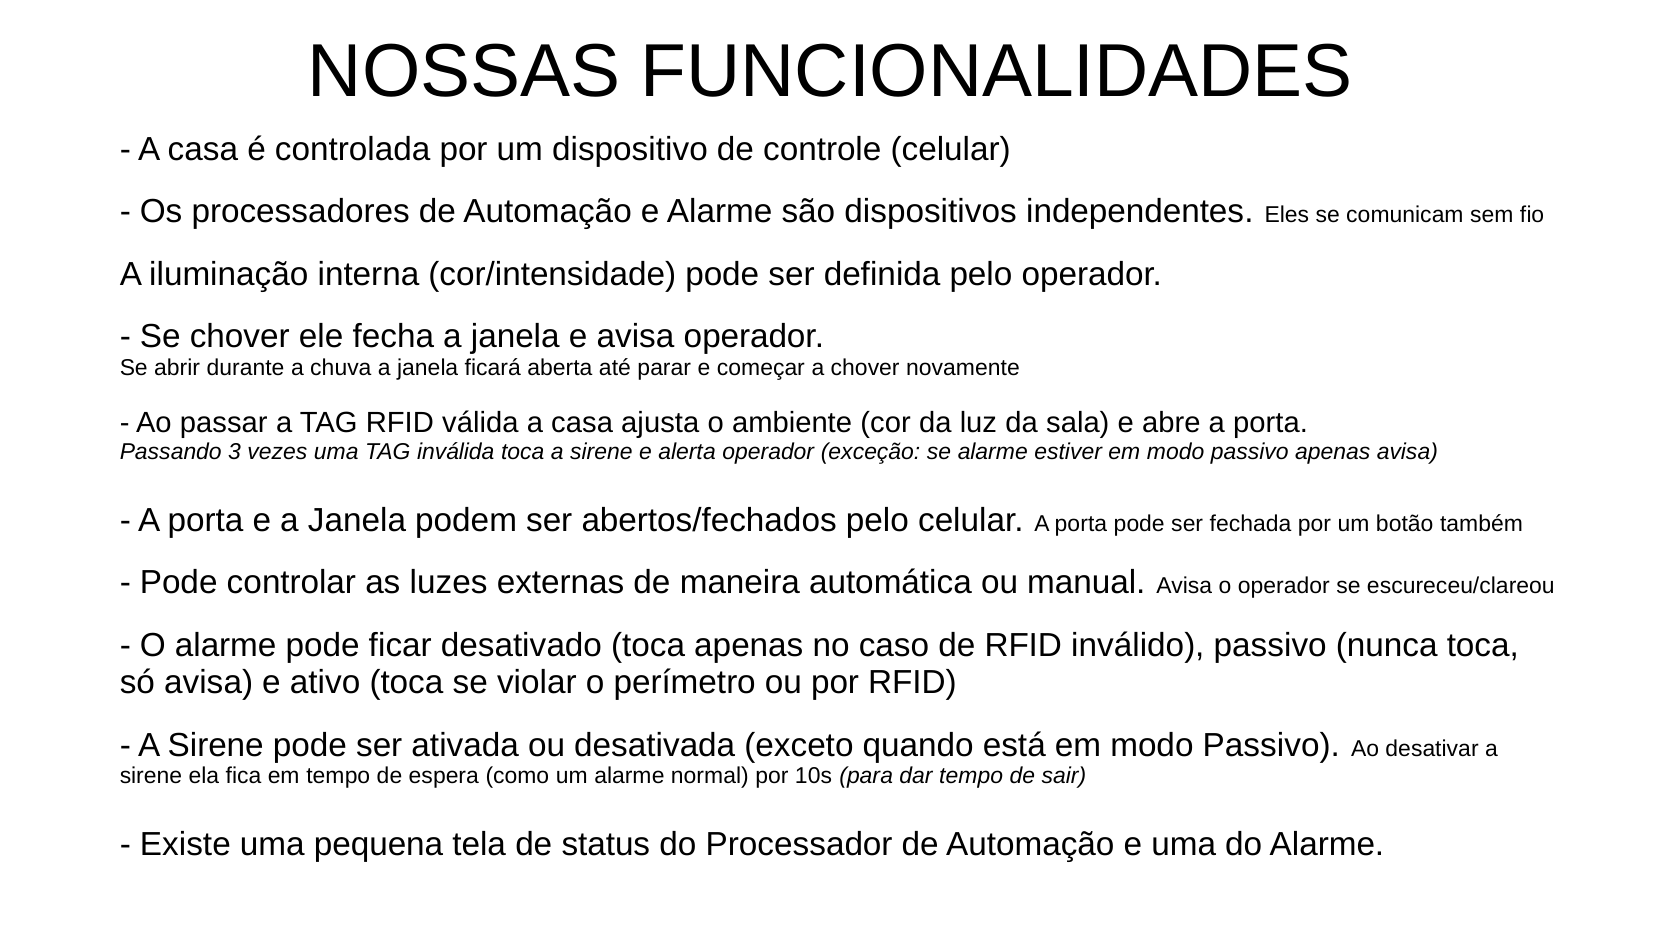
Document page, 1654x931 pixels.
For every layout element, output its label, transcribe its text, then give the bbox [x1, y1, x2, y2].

text_box - A casa é controlada por um dispositivo de controle (celular) - Os processadores de Automação e Alarme são dispositivos independentes. Eles se comunicam sem fio A iluminação interna (cor/intensidade) pode ser definida pelo operador. - Se chover ele fecha a janela e avisa operador. Se abrir durante a chuva a janela ficará aberta até parar e começar a chover novamente - Ao passar a TAG RFID válida a casa ajusta o ambiente (cor da luz da sala) e abre a porta. Passando 3 vezes uma TAG inválida toca a sirene e alerta operador (exceção: se alarme estiver em modo passivo apenas avisa) - A porta e a Janela podem ser abertos/fechados pelo celular. A porta pode ser fechada por um botão também - Pode controlar as luzes externas de maneira automática ou manual. Avisa o operador se escureceu/clareou - O alarme pode ficar desativado (toca apenas no caso de RFID inválido), passivo (nunca toca, só avisa) e ativo (toca se violar o perímetro ou por RFID) - A Sirene pode ser ativada ou desativada (exceto quando está em modo Passivo). Ao desativar a sirene ela fica em tempo de espera (como um alarme normal) por 10s (para dar tempo de sair) - Existe uma pequena tela de status do Processador de Automação e uma do Alarme. [105, 122, 1576, 931]
title NOSSAS FUNCIONALIDADES [86, 15, 1576, 126]
